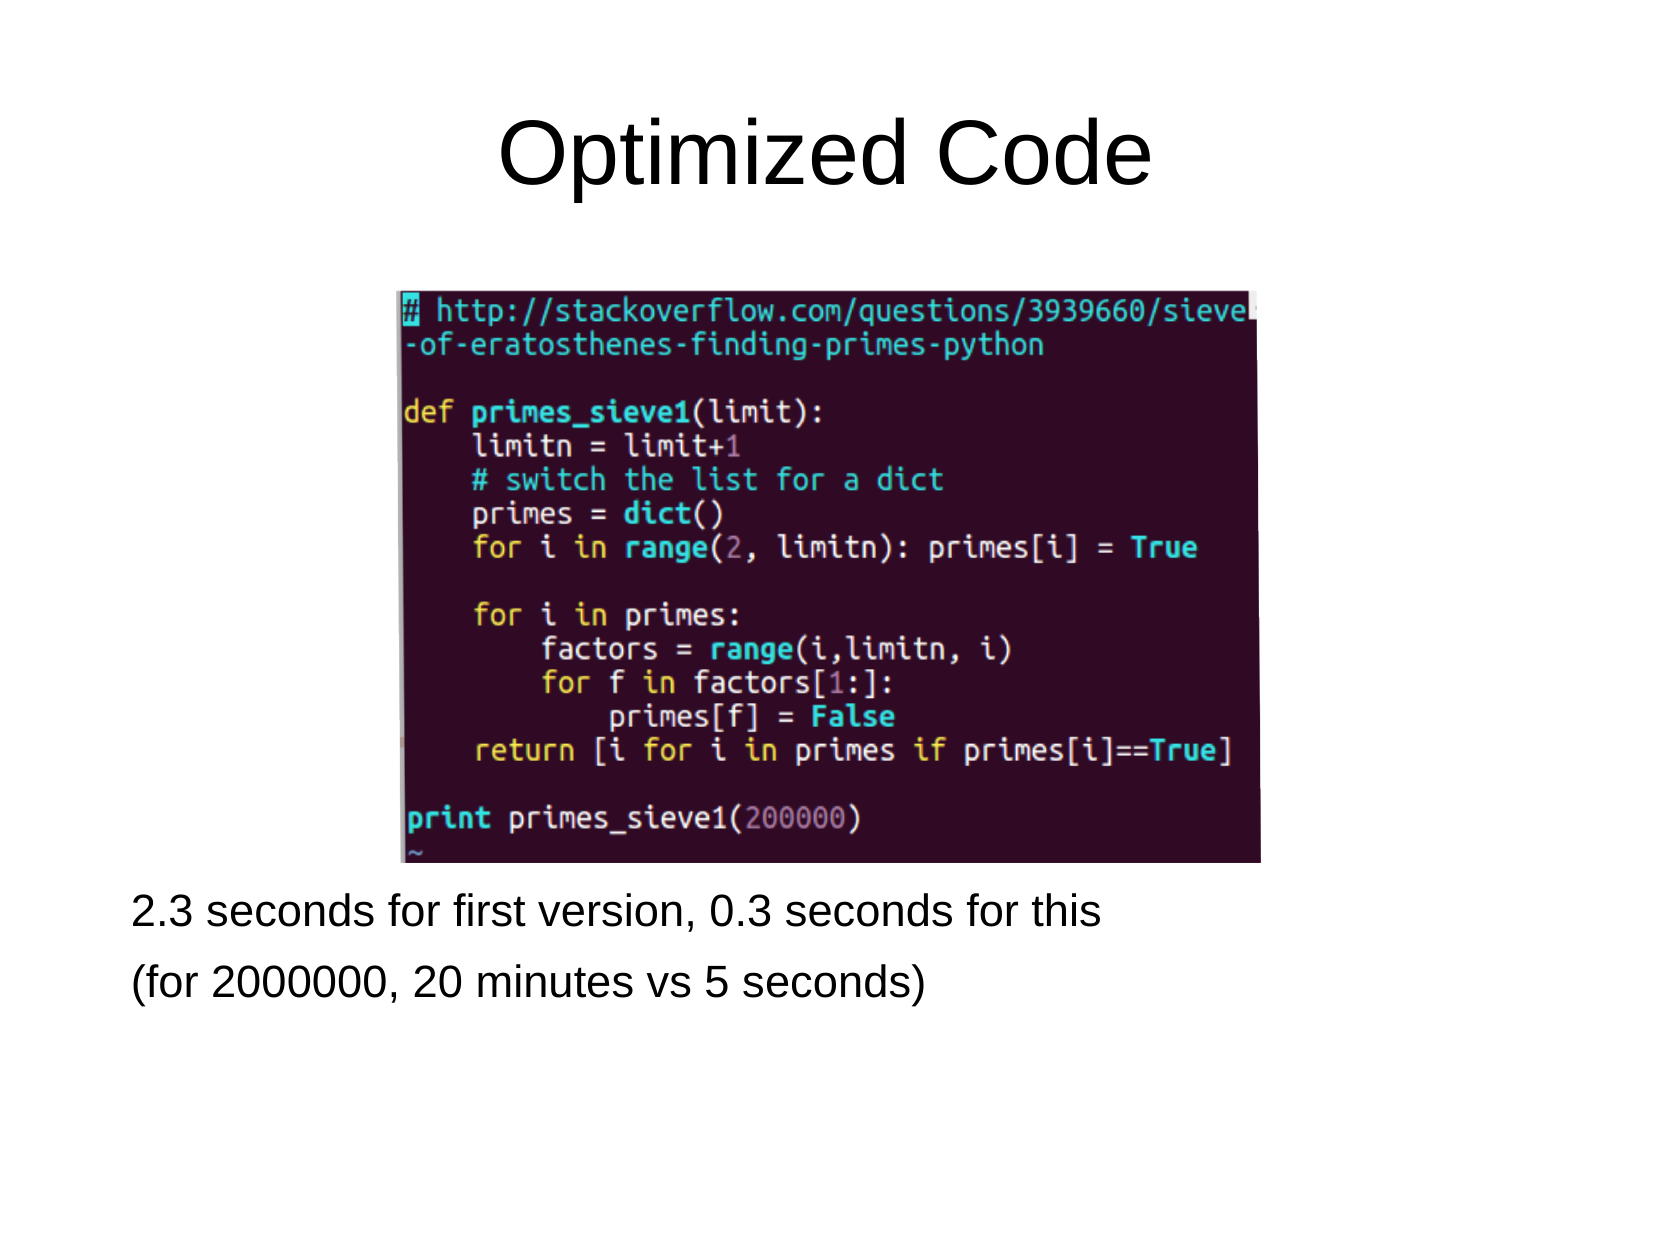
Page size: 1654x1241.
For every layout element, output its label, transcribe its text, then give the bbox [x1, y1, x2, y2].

picture [395, 290, 1261, 863]
list 2.3 seconds for first version, 0.3 seconds for this (for 2000000, 20 minutes vs 5 seconds) [82, 885, 1571, 1009]
title Optimized Code [82, 49, 1571, 257]
